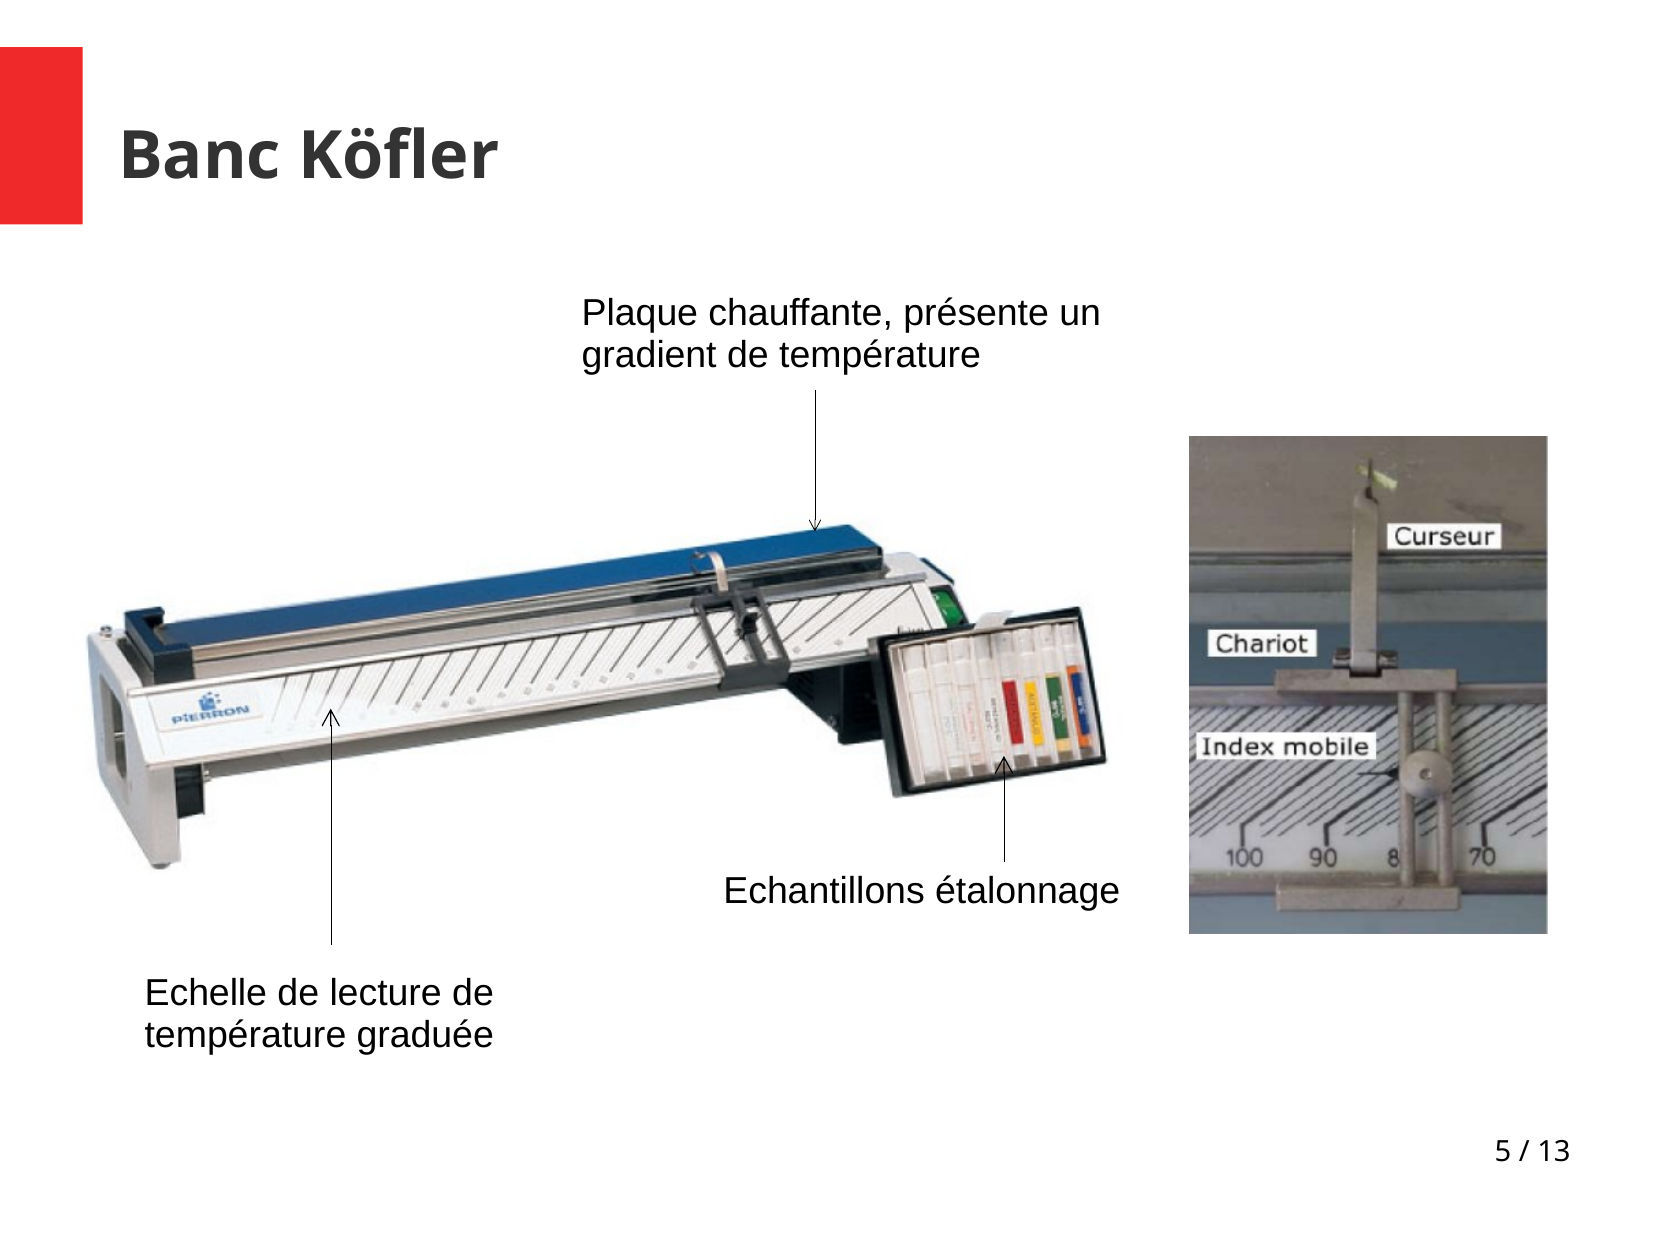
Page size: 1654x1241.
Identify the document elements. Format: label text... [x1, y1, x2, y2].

picture [72, 469, 1146, 934]
title Banc Köfler [118, 49, 1571, 257]
text_box Plaque chauffante, présente un gradient de température [566, 284, 1170, 426]
picture [1189, 436, 1548, 934]
text_box Echantillons étalonnage [708, 862, 1193, 962]
text_box Echelle de lecture de température graduée [129, 964, 556, 1063]
